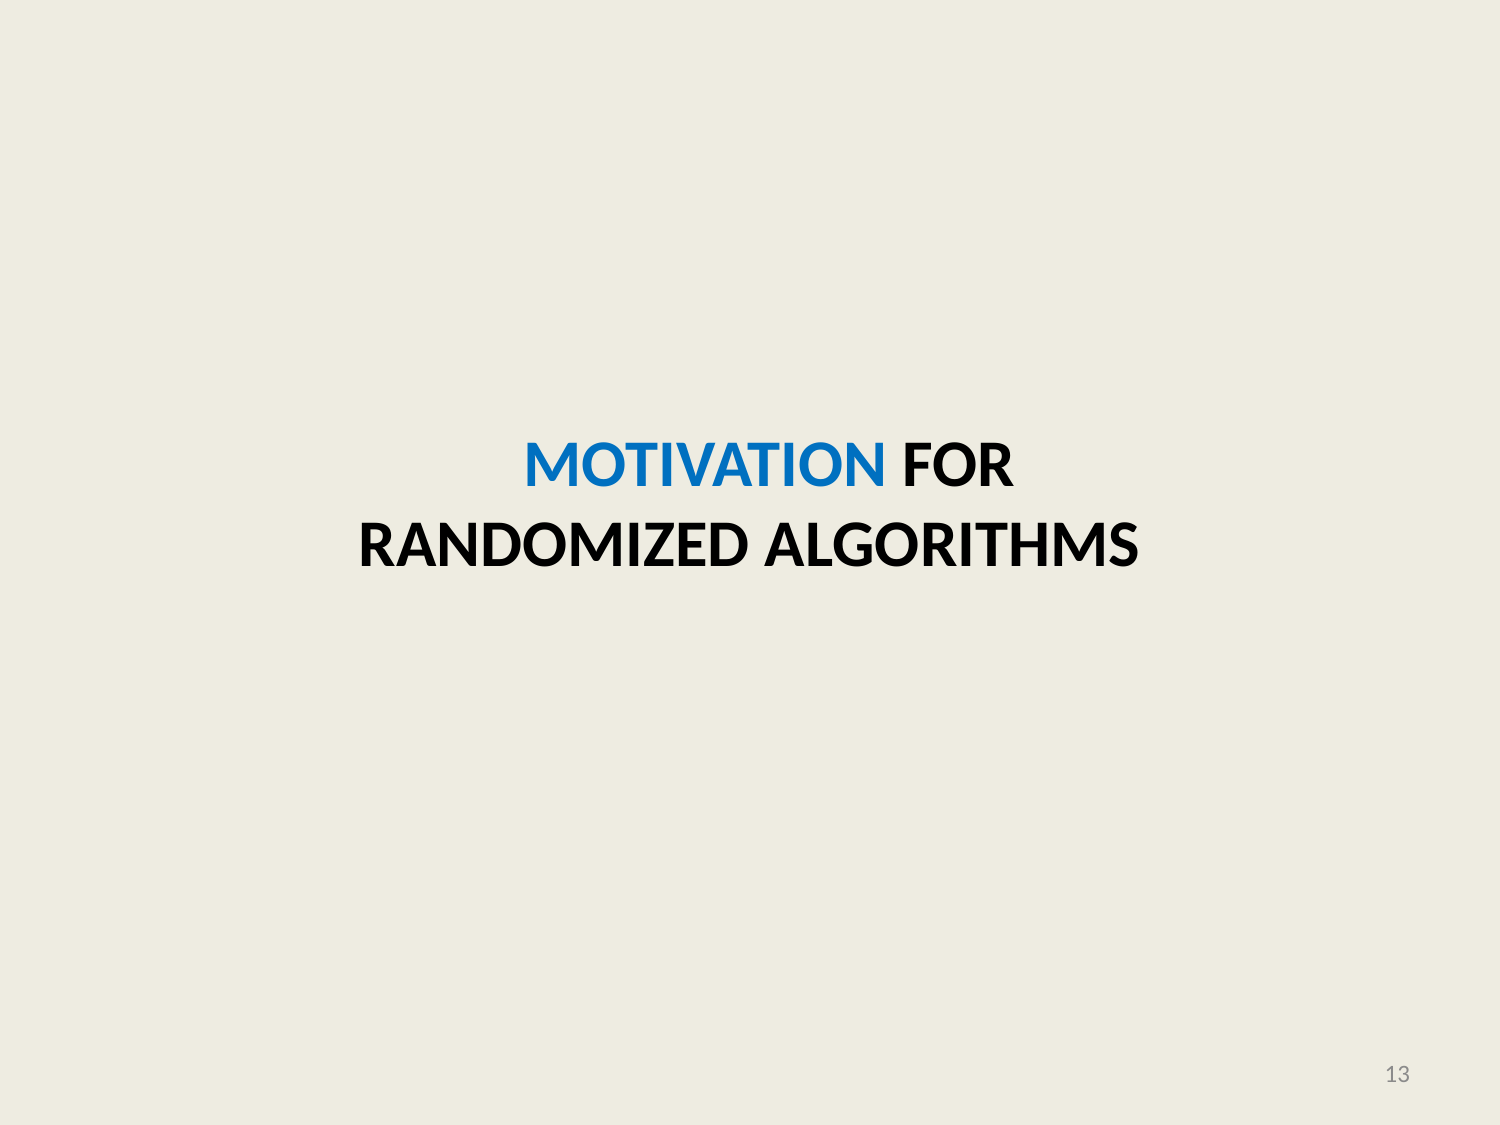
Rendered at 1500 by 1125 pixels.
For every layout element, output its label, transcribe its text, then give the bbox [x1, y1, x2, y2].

title Motivation for randomized Algorithms [118, 412, 1394, 636]
slide_number <number> [1074, 1042, 1425, 1103]
